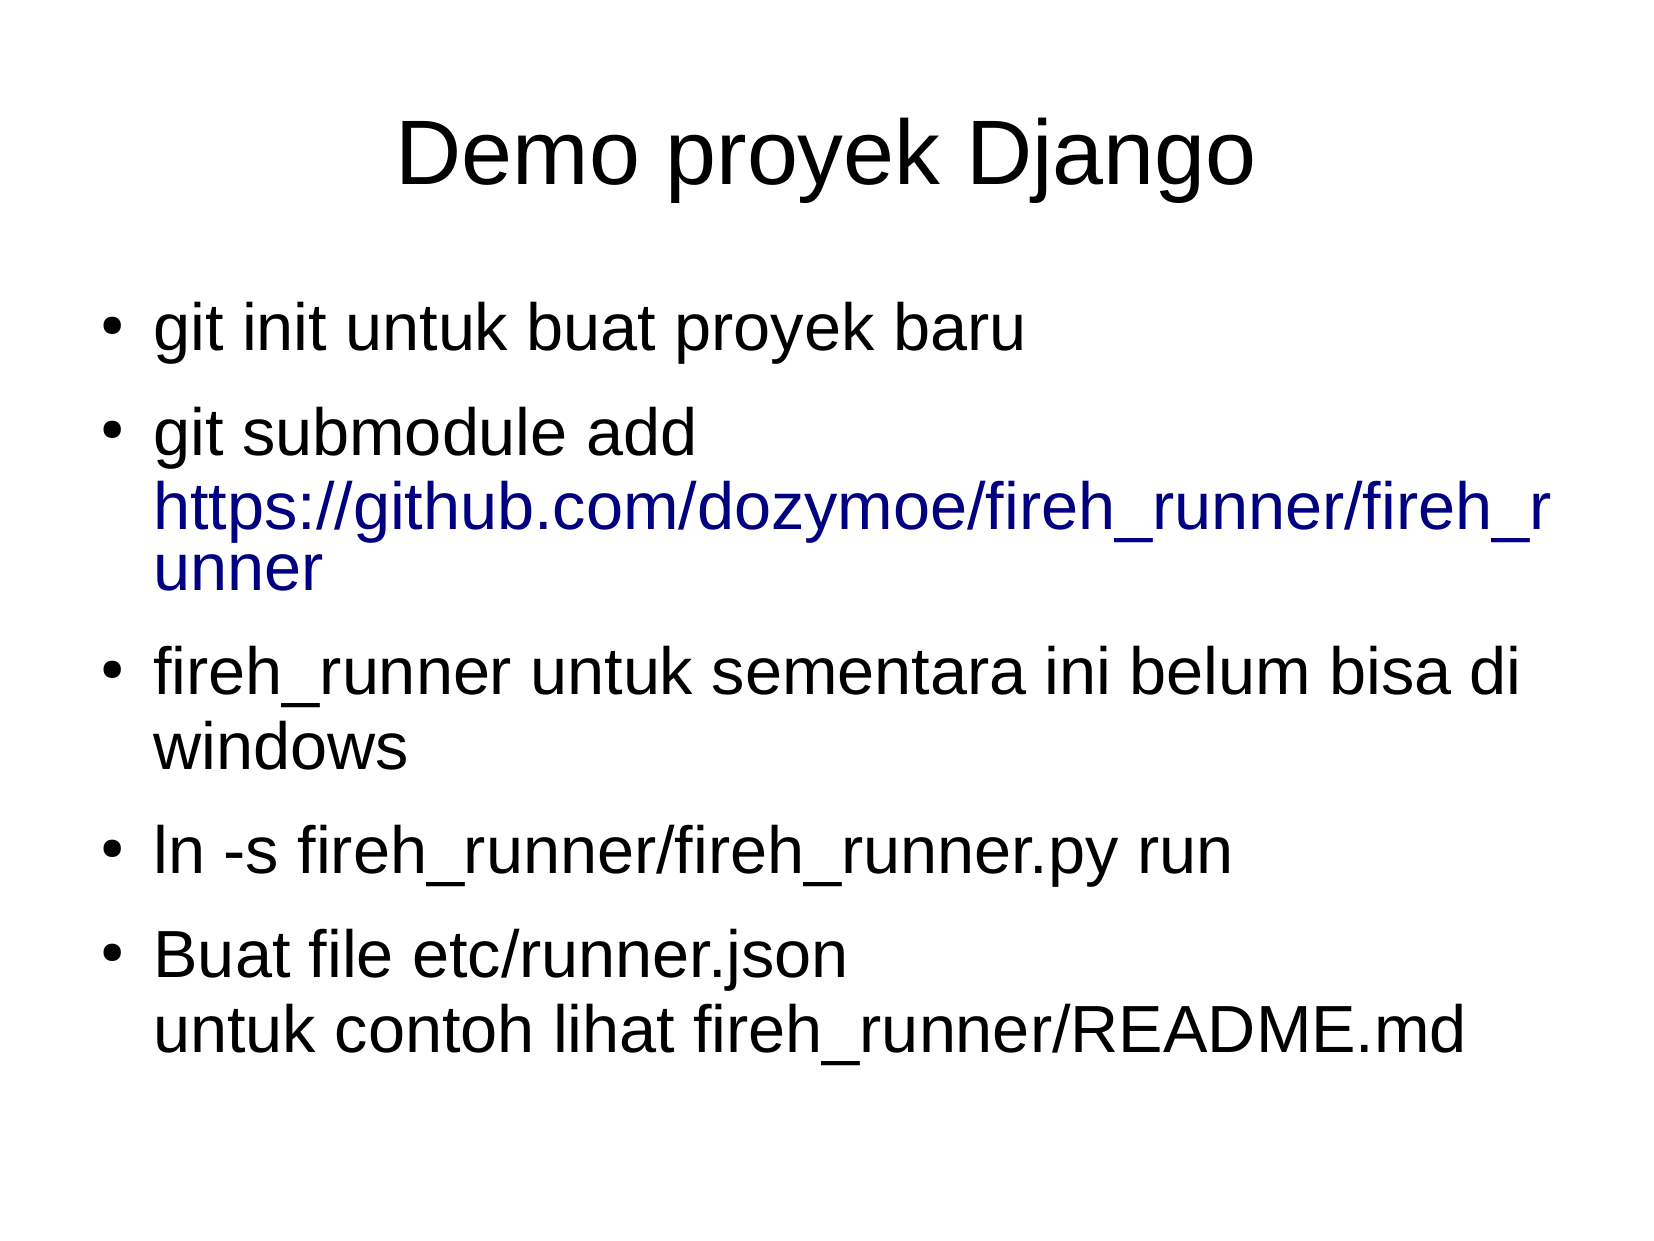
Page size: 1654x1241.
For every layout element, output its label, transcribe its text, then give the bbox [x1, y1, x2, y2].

list git init untuk buat proyek baru git submodule add https://github.com/dozymoe/fireh_runner/fireh_runner fireh_runner untuk sementara ini belum bisa di windows ln -s fireh_runner/fireh_runner.py run Buat file etc/runner.json untuk contoh lihat fireh_runner/README.md [82, 290, 1571, 1010]
title Demo proyek Django [82, 49, 1571, 257]
